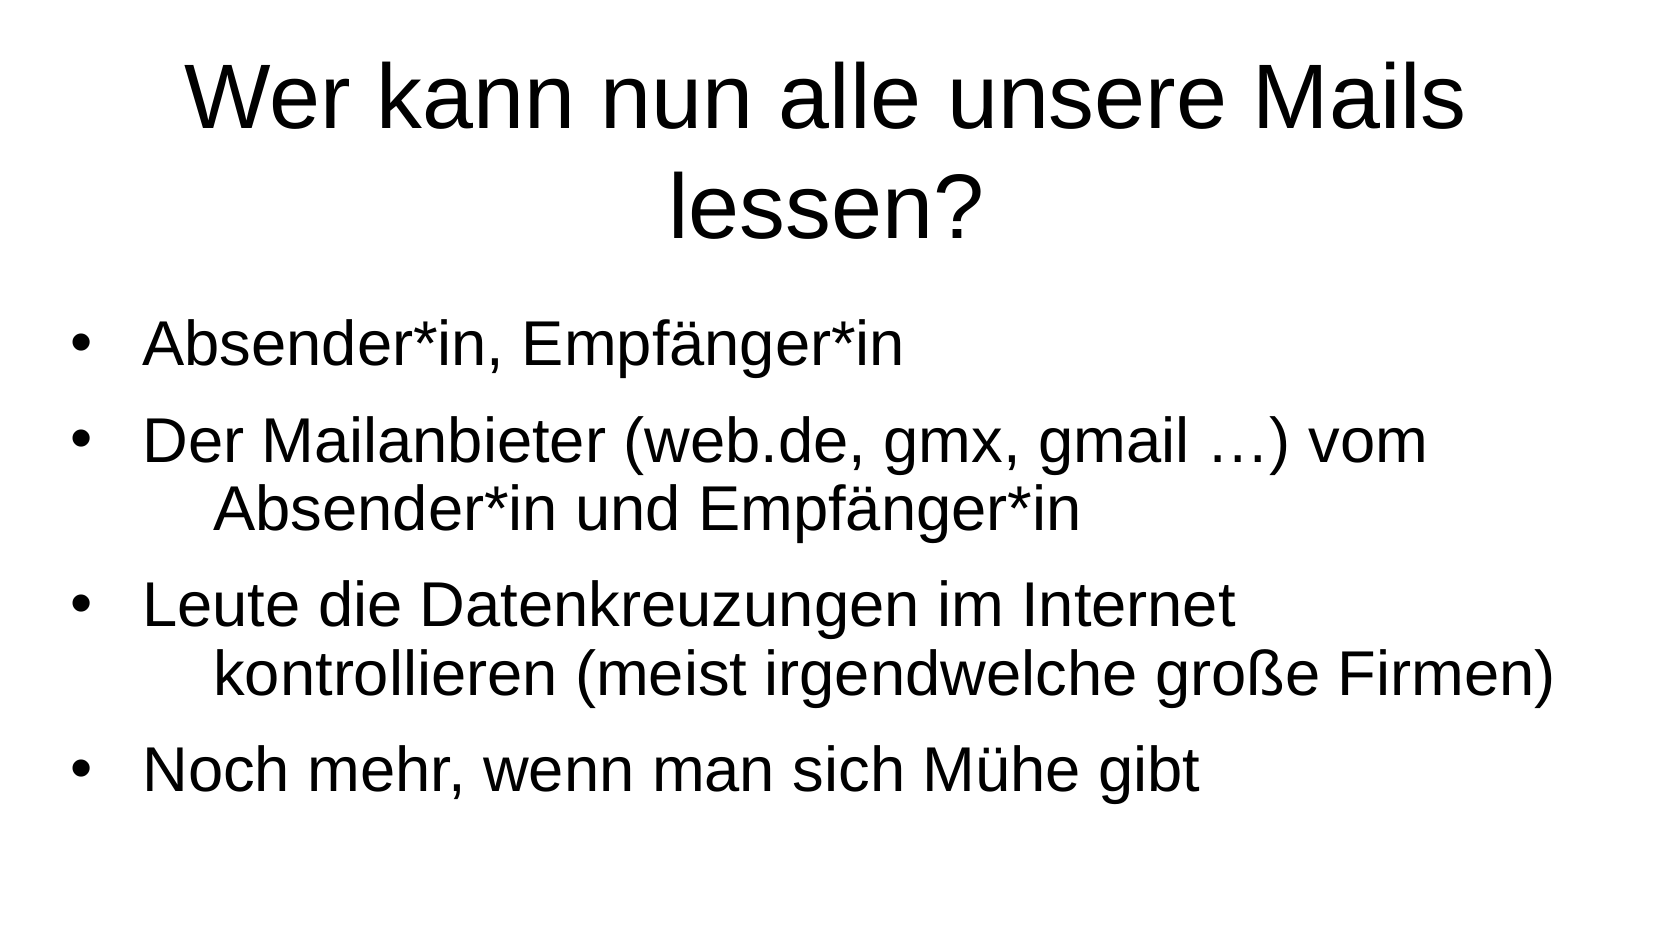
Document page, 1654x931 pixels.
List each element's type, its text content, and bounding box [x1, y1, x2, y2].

list Absender*in, Empfänger*in Der Mailanbieter (web.de, gmx, gmail …) vom Absender*in und Empfänger*in Leute die Datenkreuzungen im Internet kontrollieren (meist irgendwelche große Firmen) Noch mehr, wenn man sich Mühe gibt [70, 310, 1560, 851]
title Wer kann nun alle unsere Mails lessen? [82, 37, 1571, 193]
